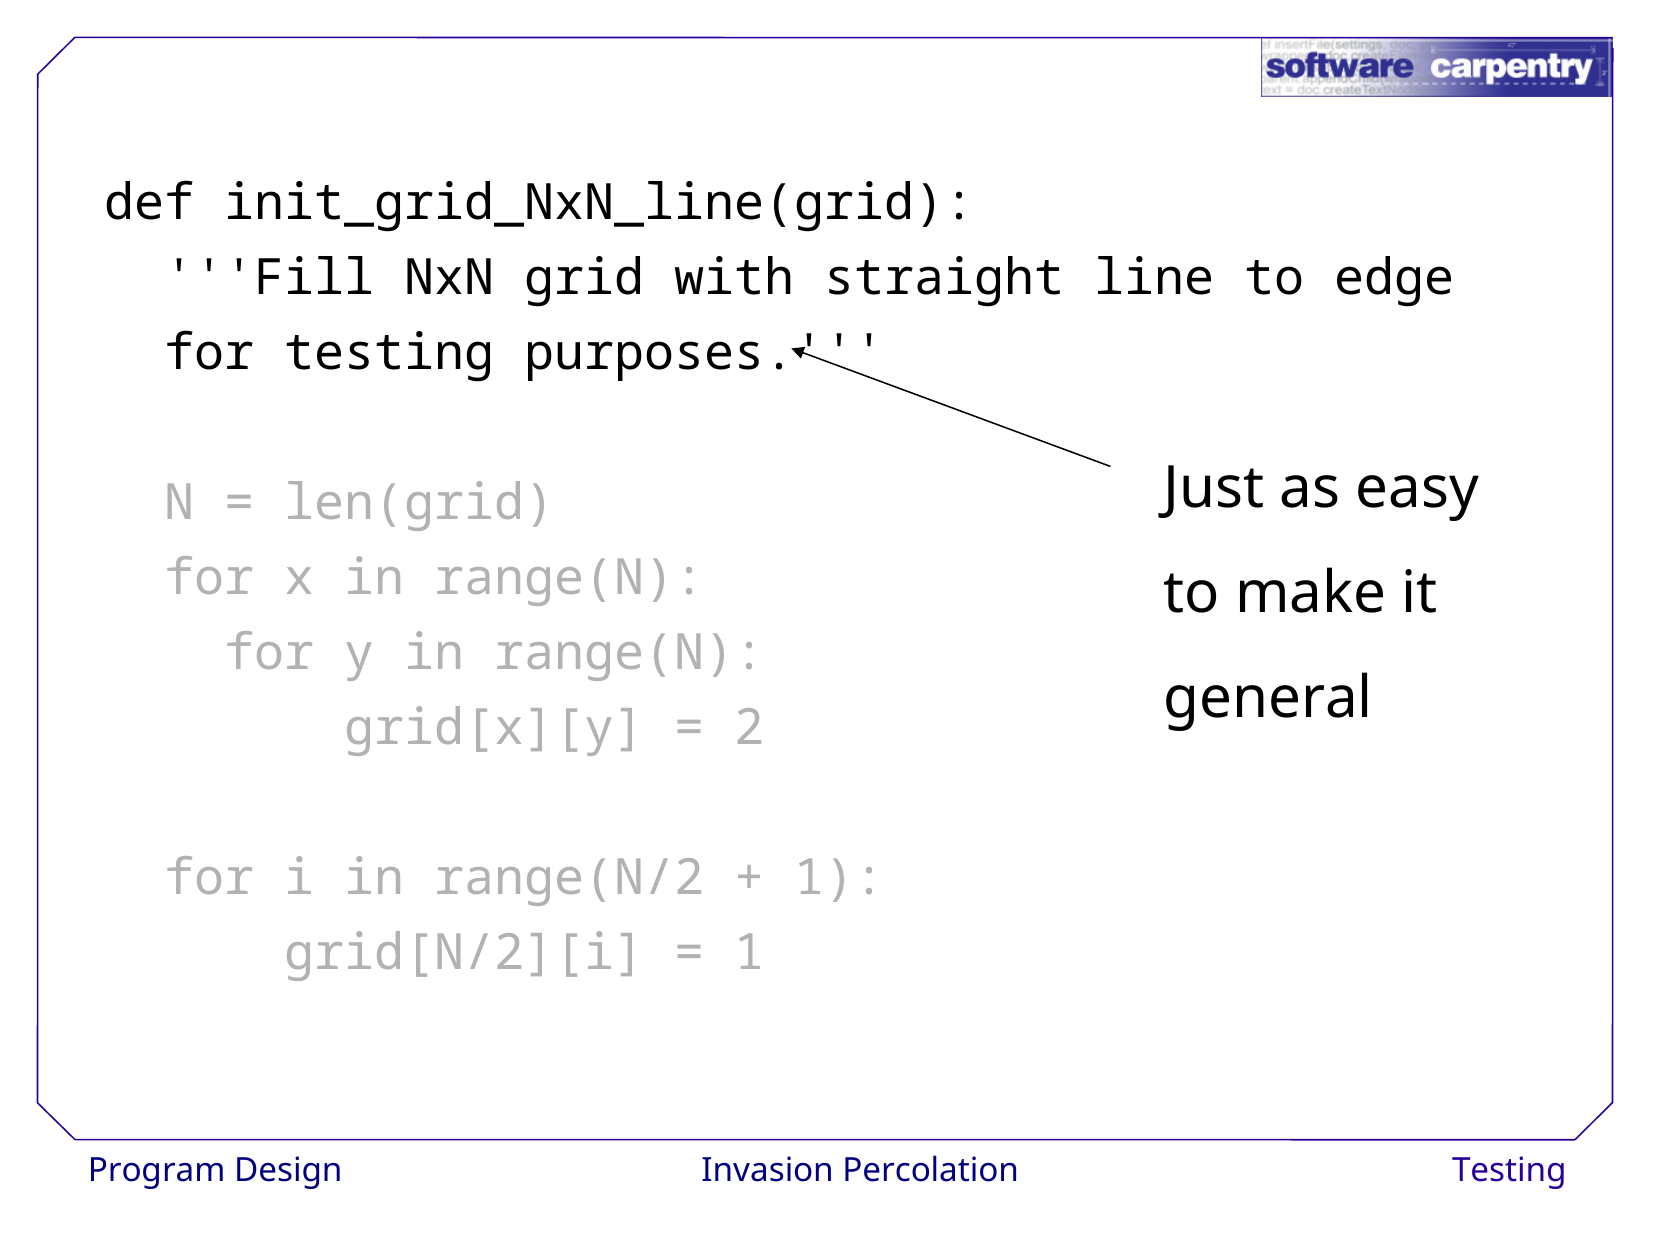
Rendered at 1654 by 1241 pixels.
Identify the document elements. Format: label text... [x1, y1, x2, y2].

picture [1261, 39, 1613, 97]
text_box Just as easy to make it general [1148, 406, 1512, 737]
text_box def init_grid_NxN_line(grid): '''Fill NxN grid with straight line to edge for testing purposes.''' N = len(grid) for x in range(N): for y in range(N): grid[x][y] = 2 for i in range(N/2 + 1): grid[N/2][i] = 1 [89, 147, 1508, 1093]
